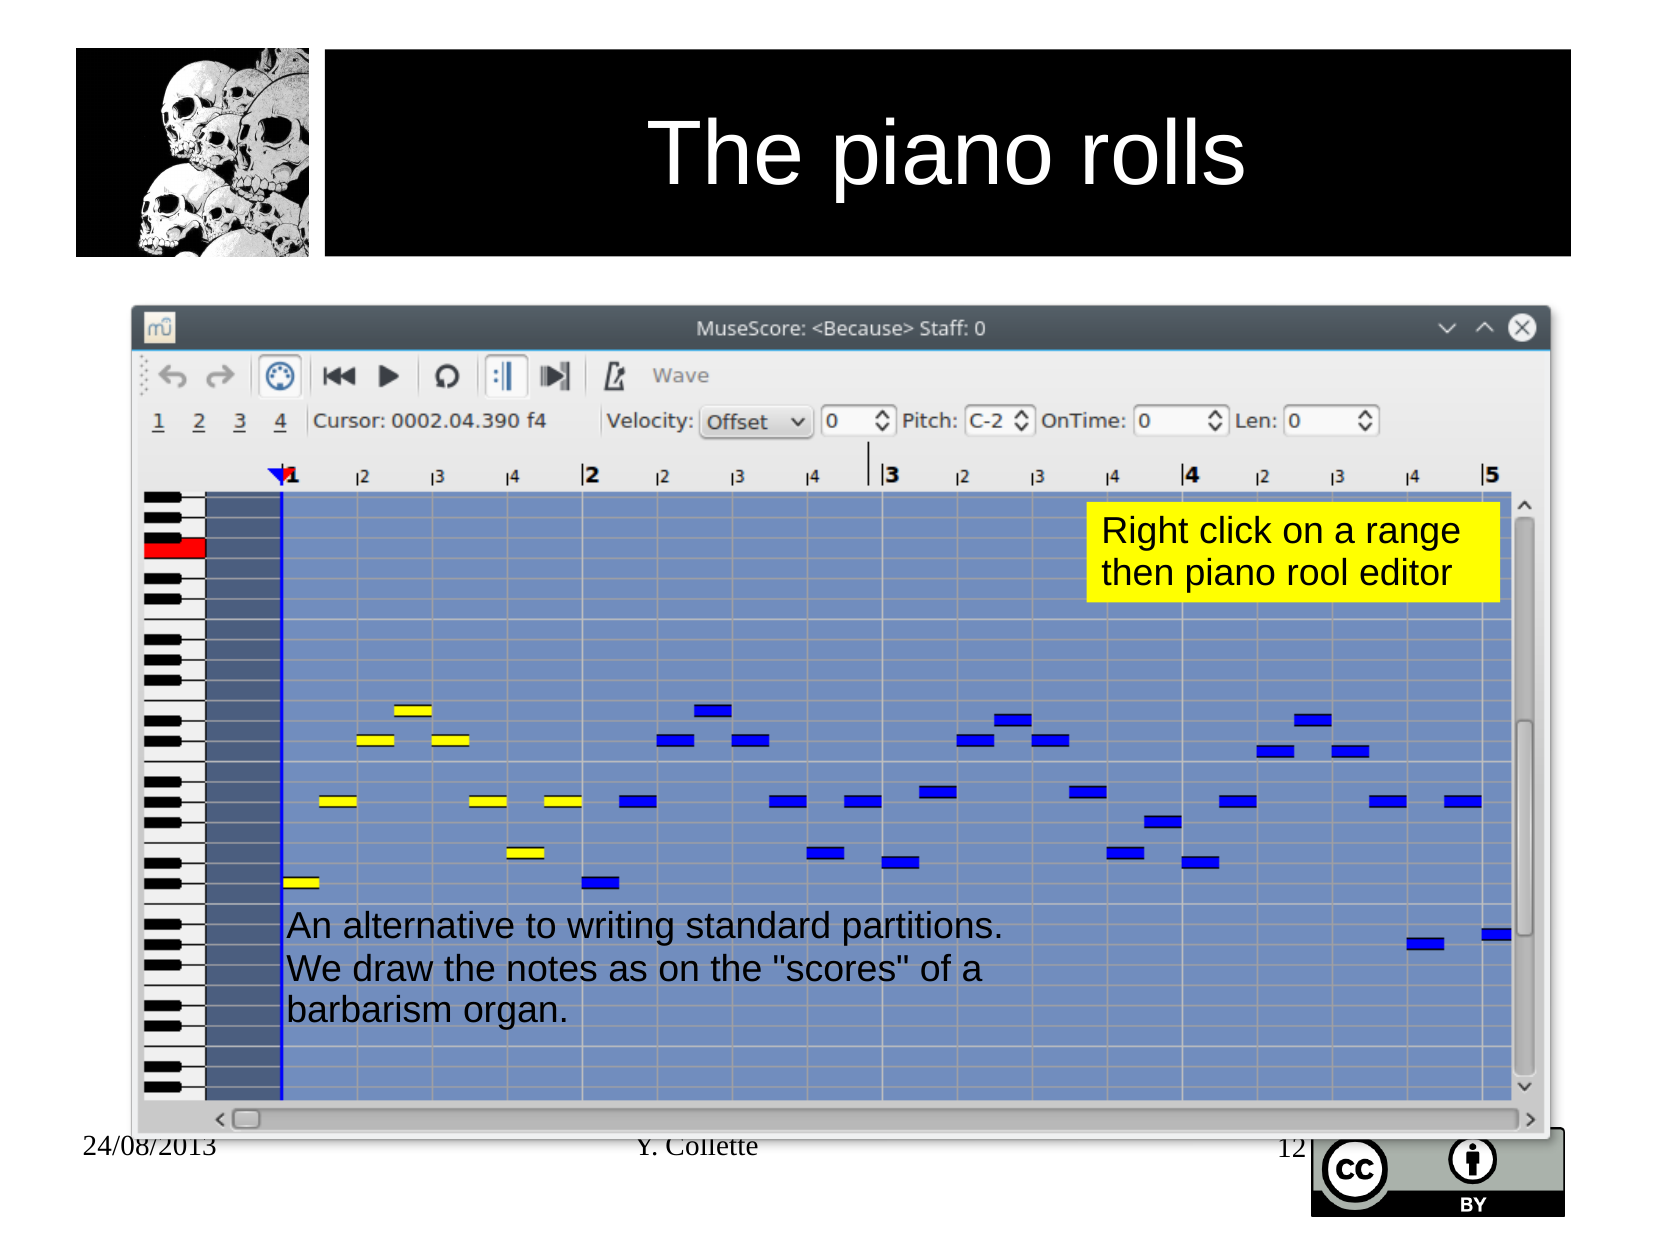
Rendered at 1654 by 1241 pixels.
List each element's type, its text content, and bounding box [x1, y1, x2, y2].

title The piano rolls [324, 49, 1571, 257]
text_box Right click on a range then piano rool editor [1086, 501, 1501, 603]
picture [76, 48, 309, 257]
picture [121, 295, 1571, 1217]
text_box An alternative to writing standard partitions. We draw the notes as on the "scores" of a barbarism organ. [271, 897, 1170, 1039]
